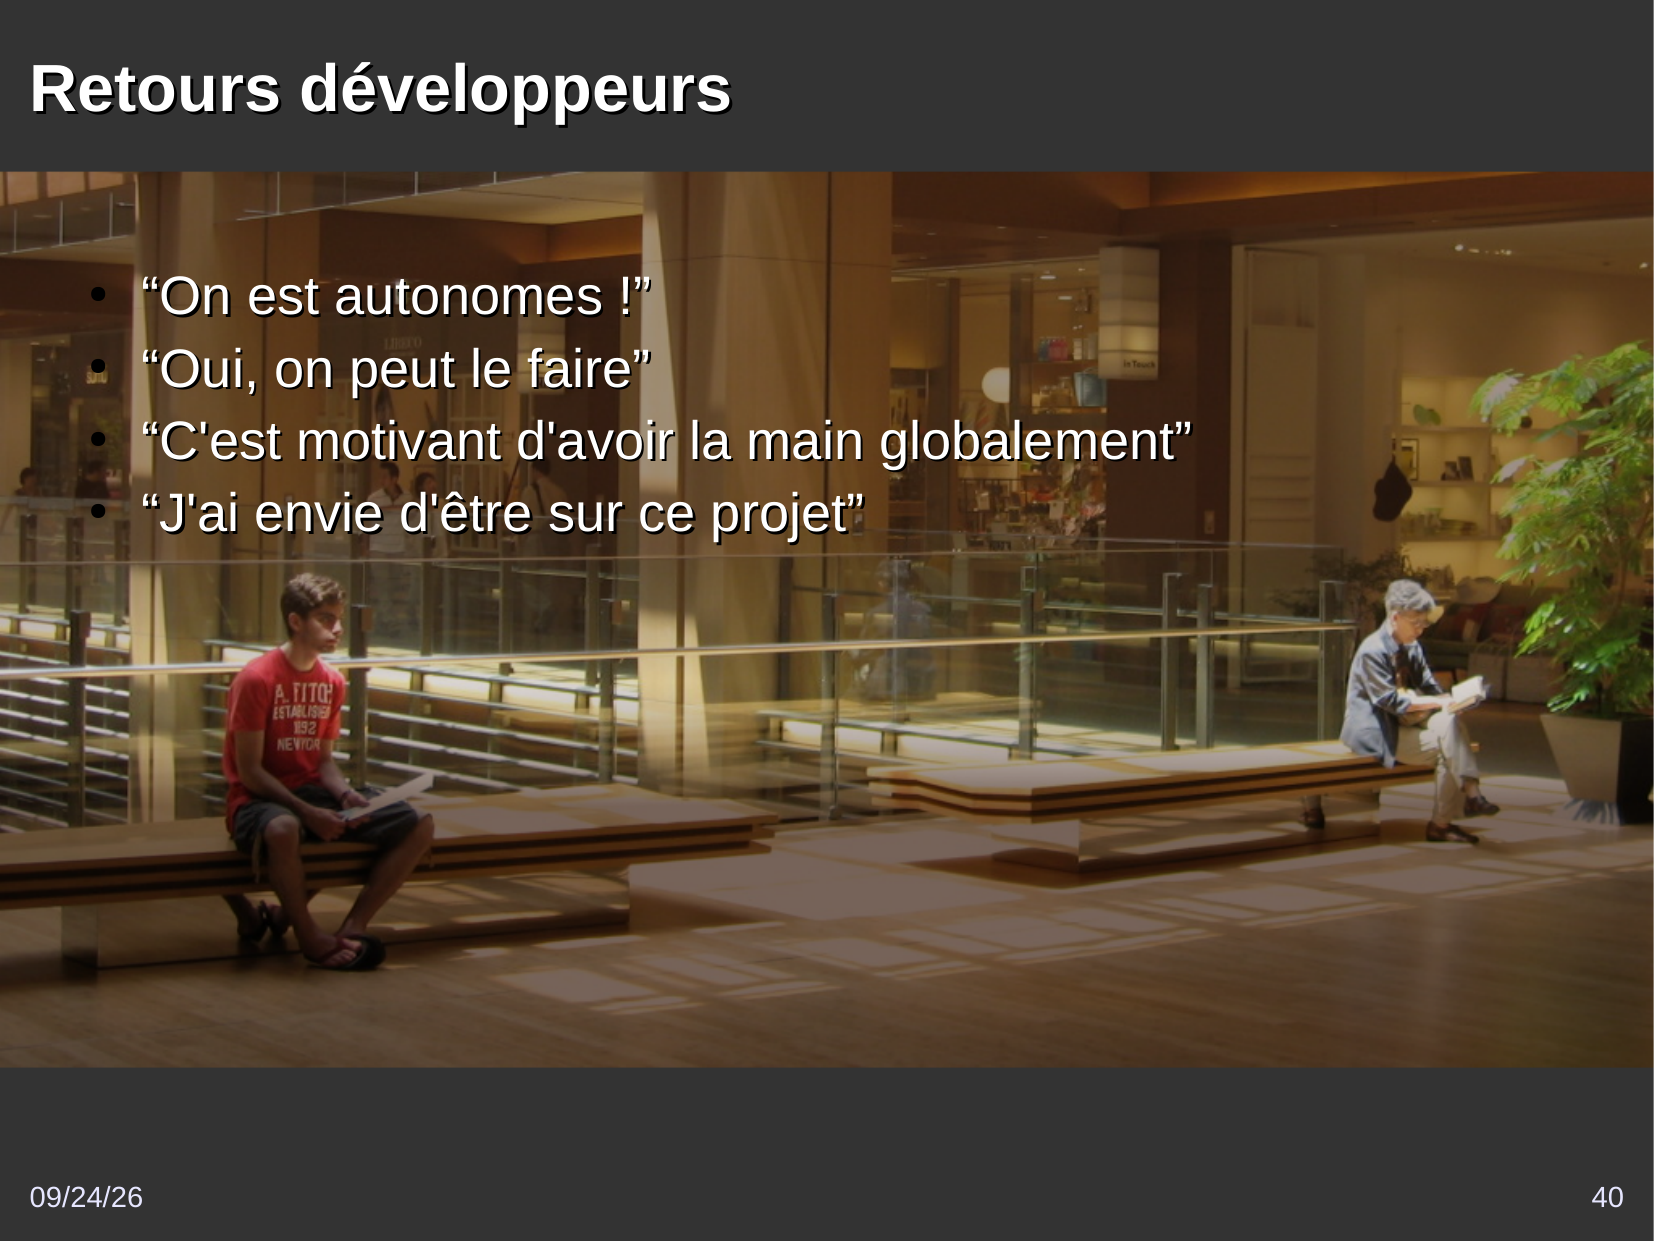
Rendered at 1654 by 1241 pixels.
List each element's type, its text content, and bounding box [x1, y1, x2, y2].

title Retours développeurs [29, 0, 1506, 178]
picture [0, 0, 1654, 1241]
list “On est autonomes !” “Oui, on peut le faire” “C'est motivant d'avoir la main globalement” “J'ai envie d'être sur ce projet” [0, 265, 1477, 544]
